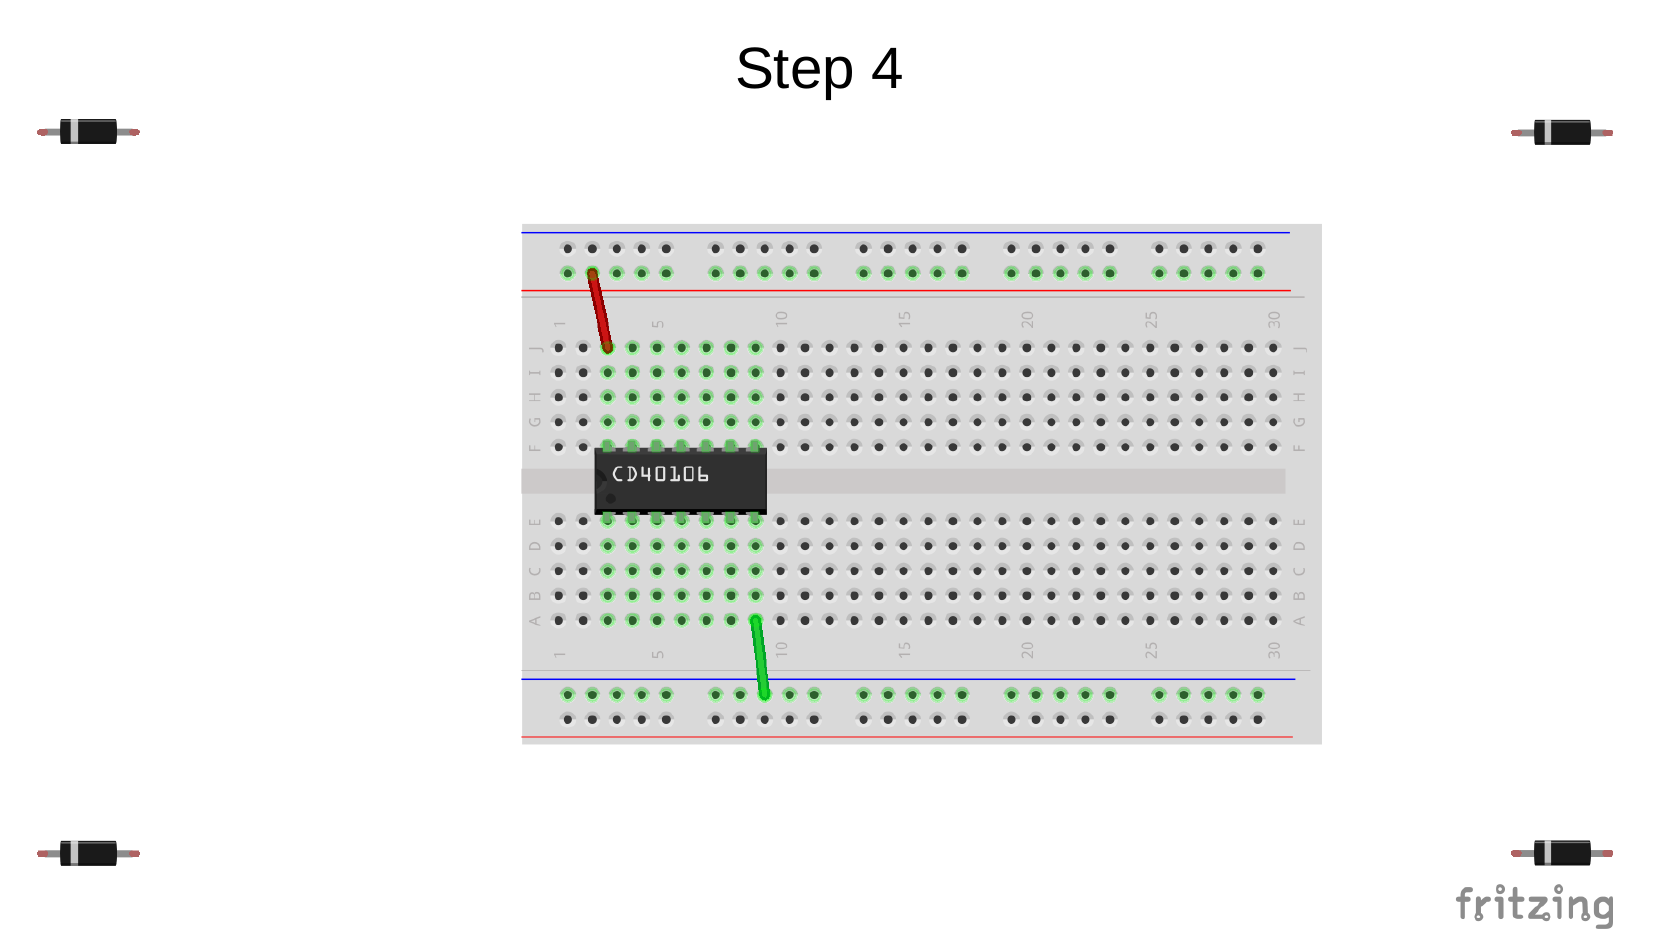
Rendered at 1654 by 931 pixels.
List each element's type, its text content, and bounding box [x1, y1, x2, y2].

picture [37, 119, 1613, 929]
title Step 4 [79, 31, 1561, 104]
